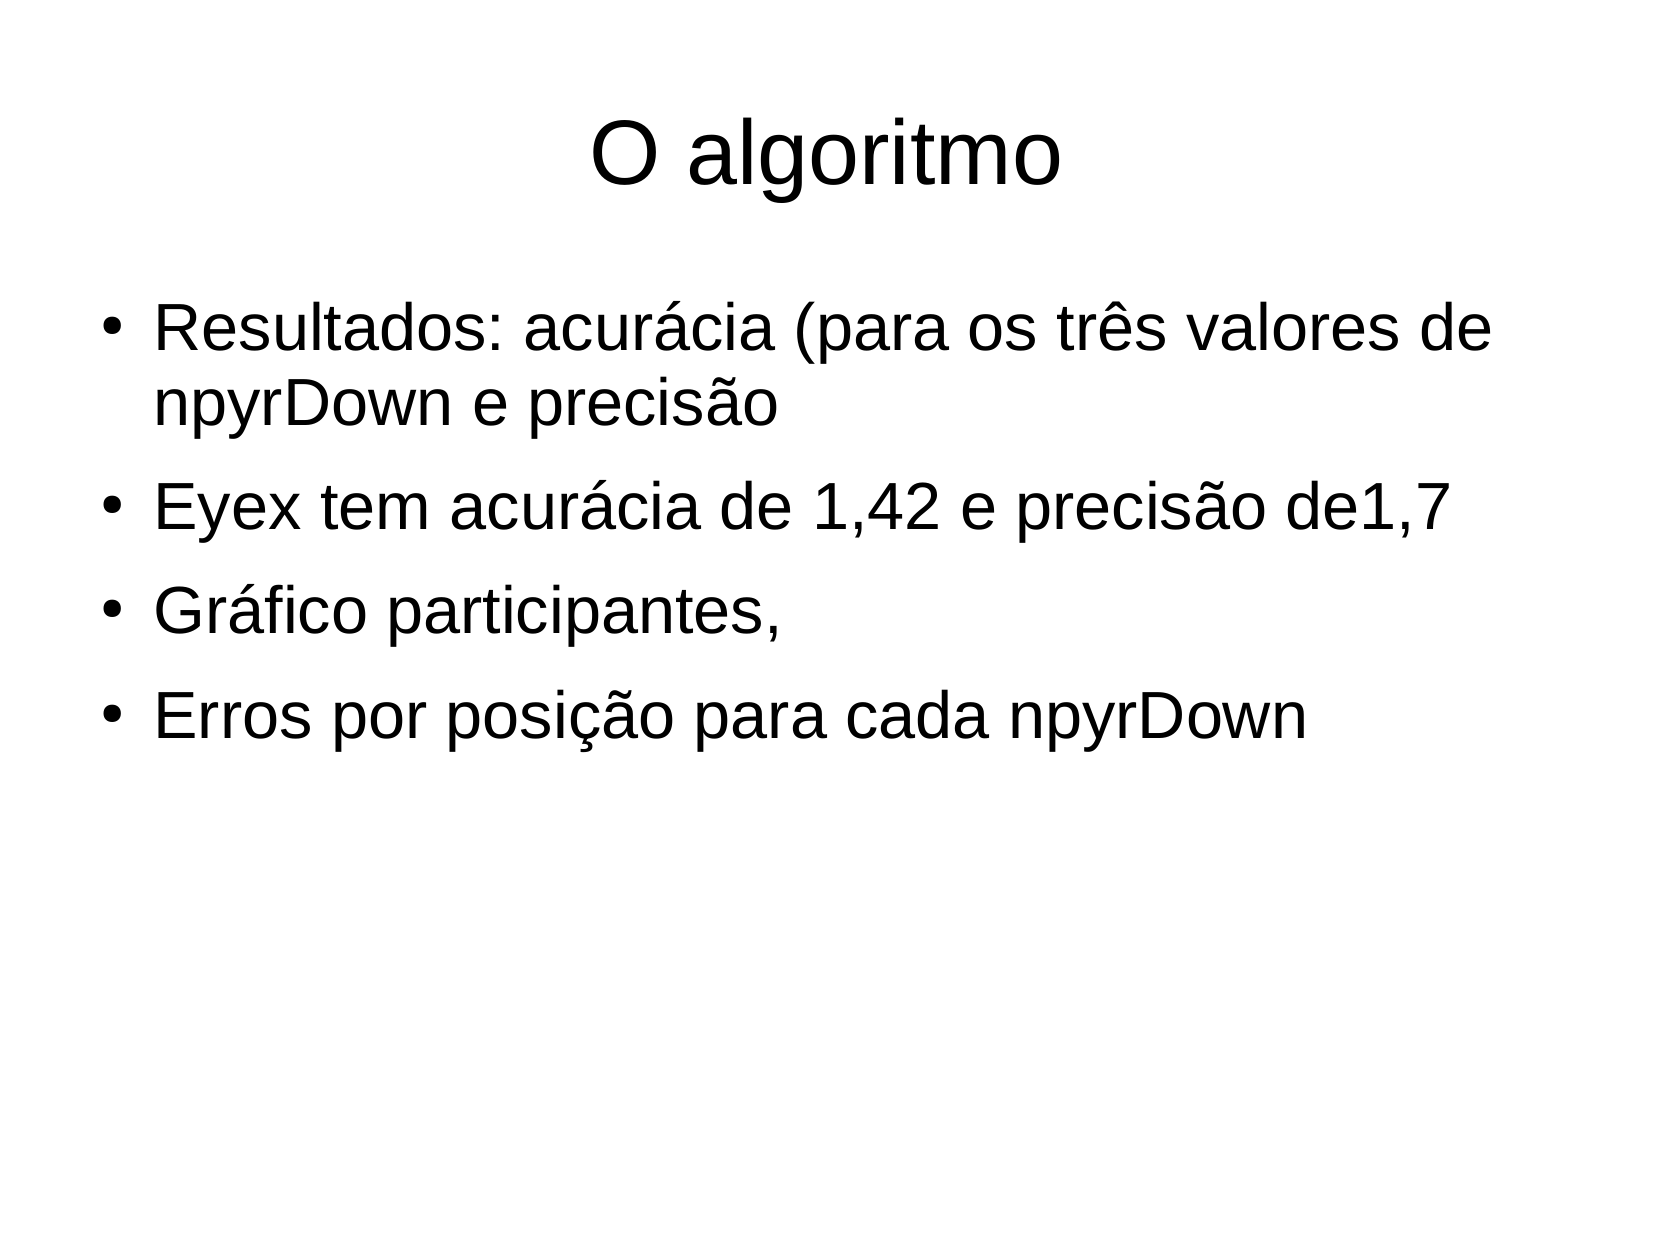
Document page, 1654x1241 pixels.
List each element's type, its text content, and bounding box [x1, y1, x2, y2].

list Resultados: acurácia (para os três valores de npyrDown e precisão Eyex tem acurácia de 1,42 e precisão de1,7 Gráfico participantes, Erros por posição para cada npyrDown [82, 290, 1571, 1109]
title O algoritmo [82, 49, 1571, 257]
